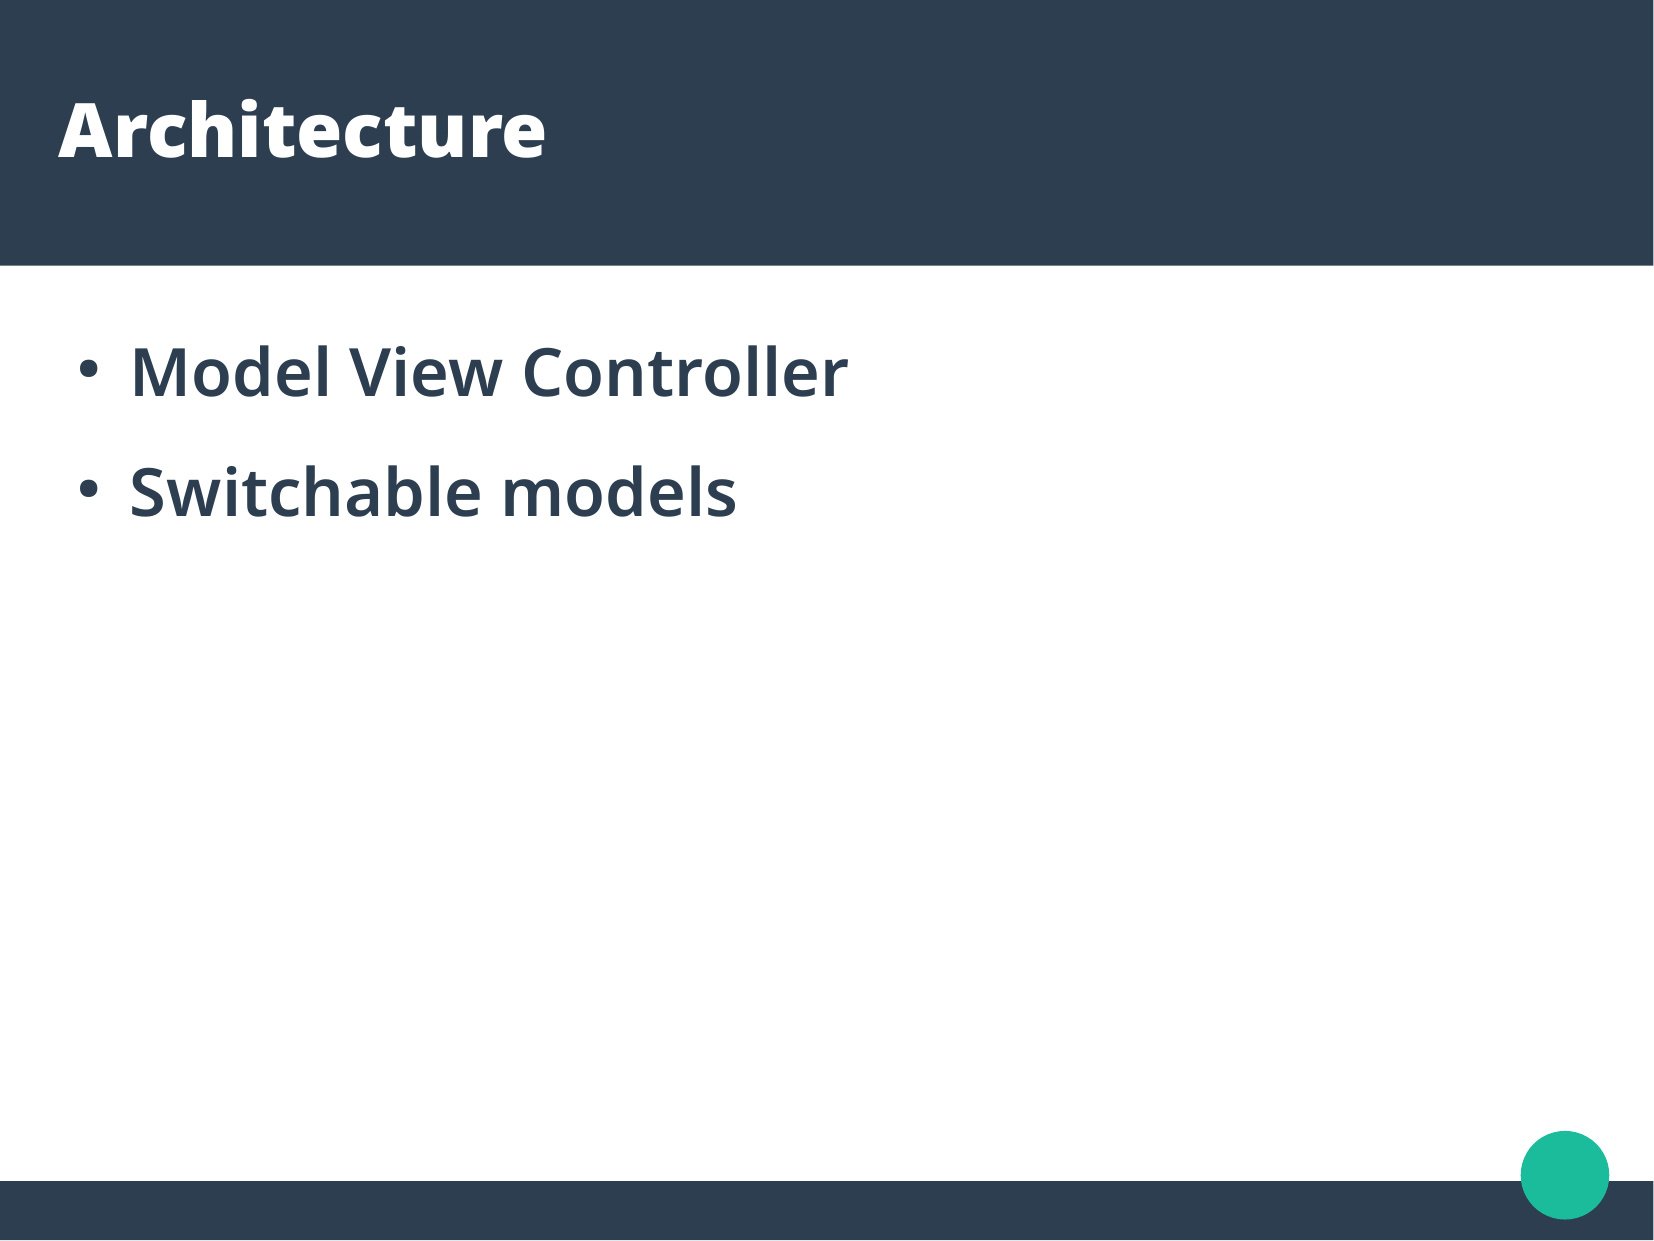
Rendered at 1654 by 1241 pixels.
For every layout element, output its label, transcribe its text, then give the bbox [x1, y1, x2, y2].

title Architecture [59, 49, 1595, 207]
list Model View Controller Switchable models [59, 324, 1595, 1152]
